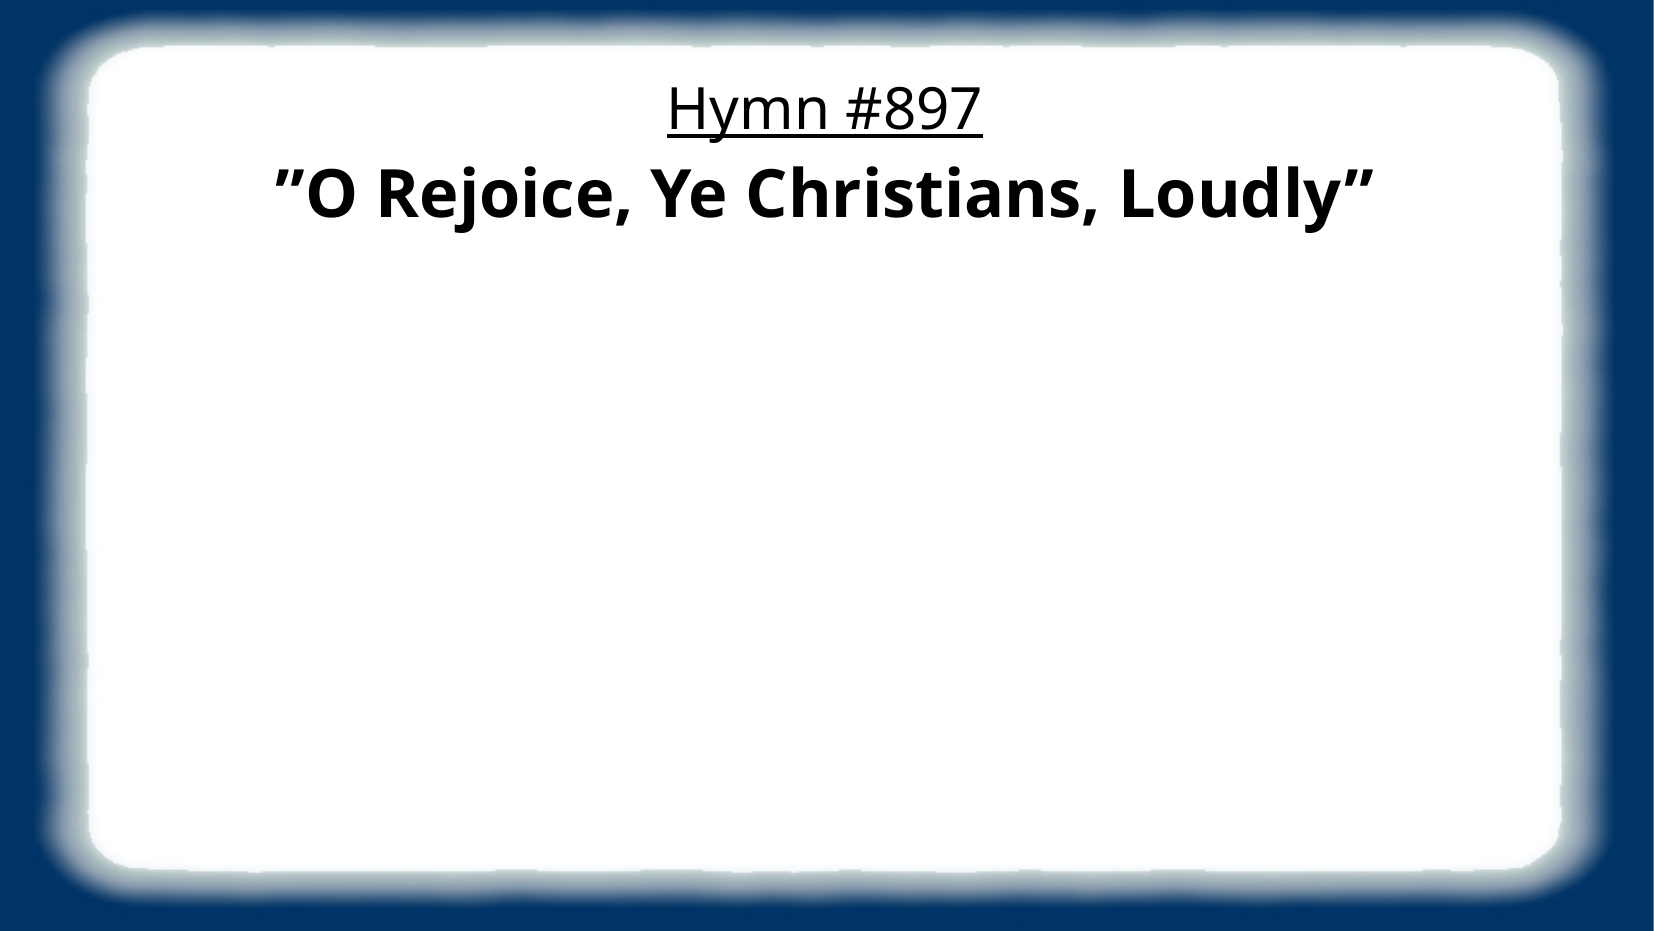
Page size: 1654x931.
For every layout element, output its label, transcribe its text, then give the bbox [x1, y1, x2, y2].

picture [0, 0, 1654, 931]
text_box Hymn #897 ”O Rejoice, Ye Christians, Loudly” [135, 60, 1516, 241]
